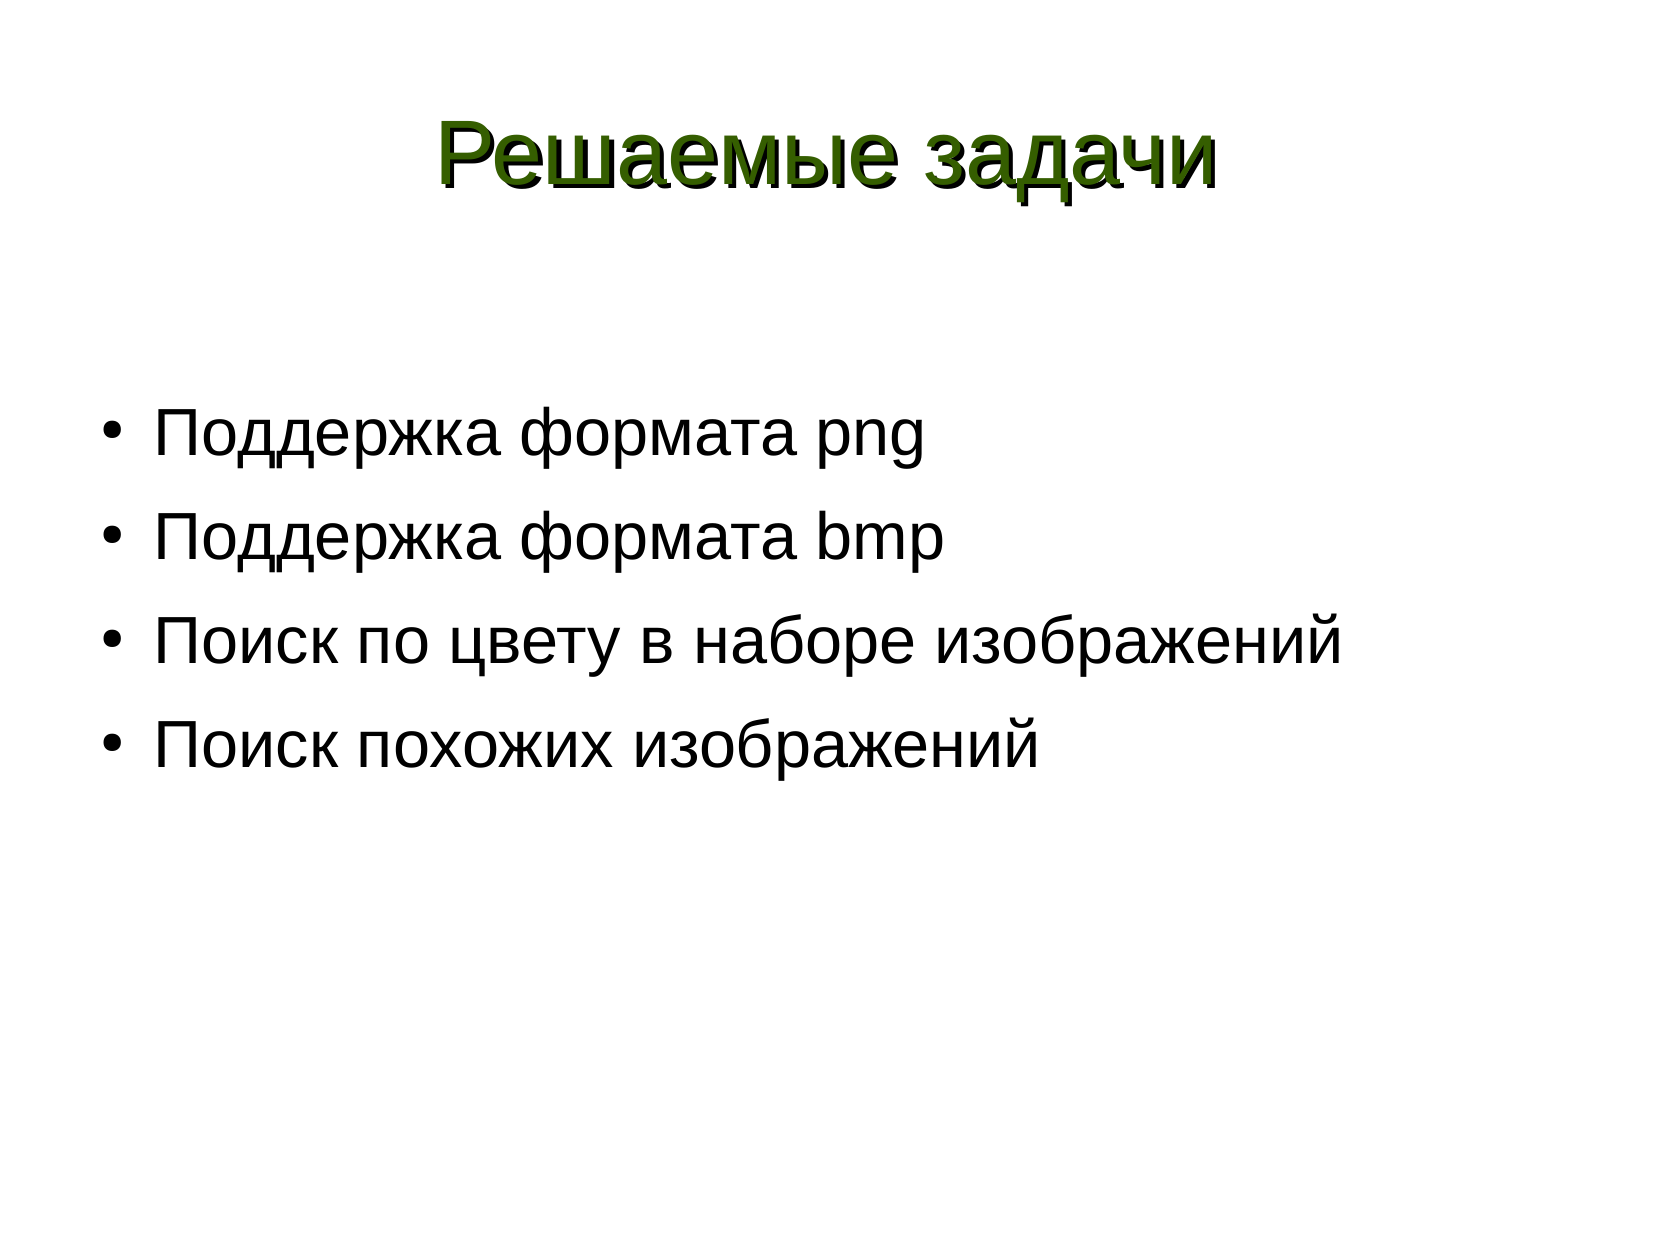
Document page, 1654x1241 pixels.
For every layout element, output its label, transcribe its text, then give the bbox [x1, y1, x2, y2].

title Решаемые задачи [82, 49, 1571, 257]
list Поддержка формата png Поддержка формата bmp Поиск по цвету в наборе изображений Поиск похожих изображений [82, 290, 1571, 1109]
